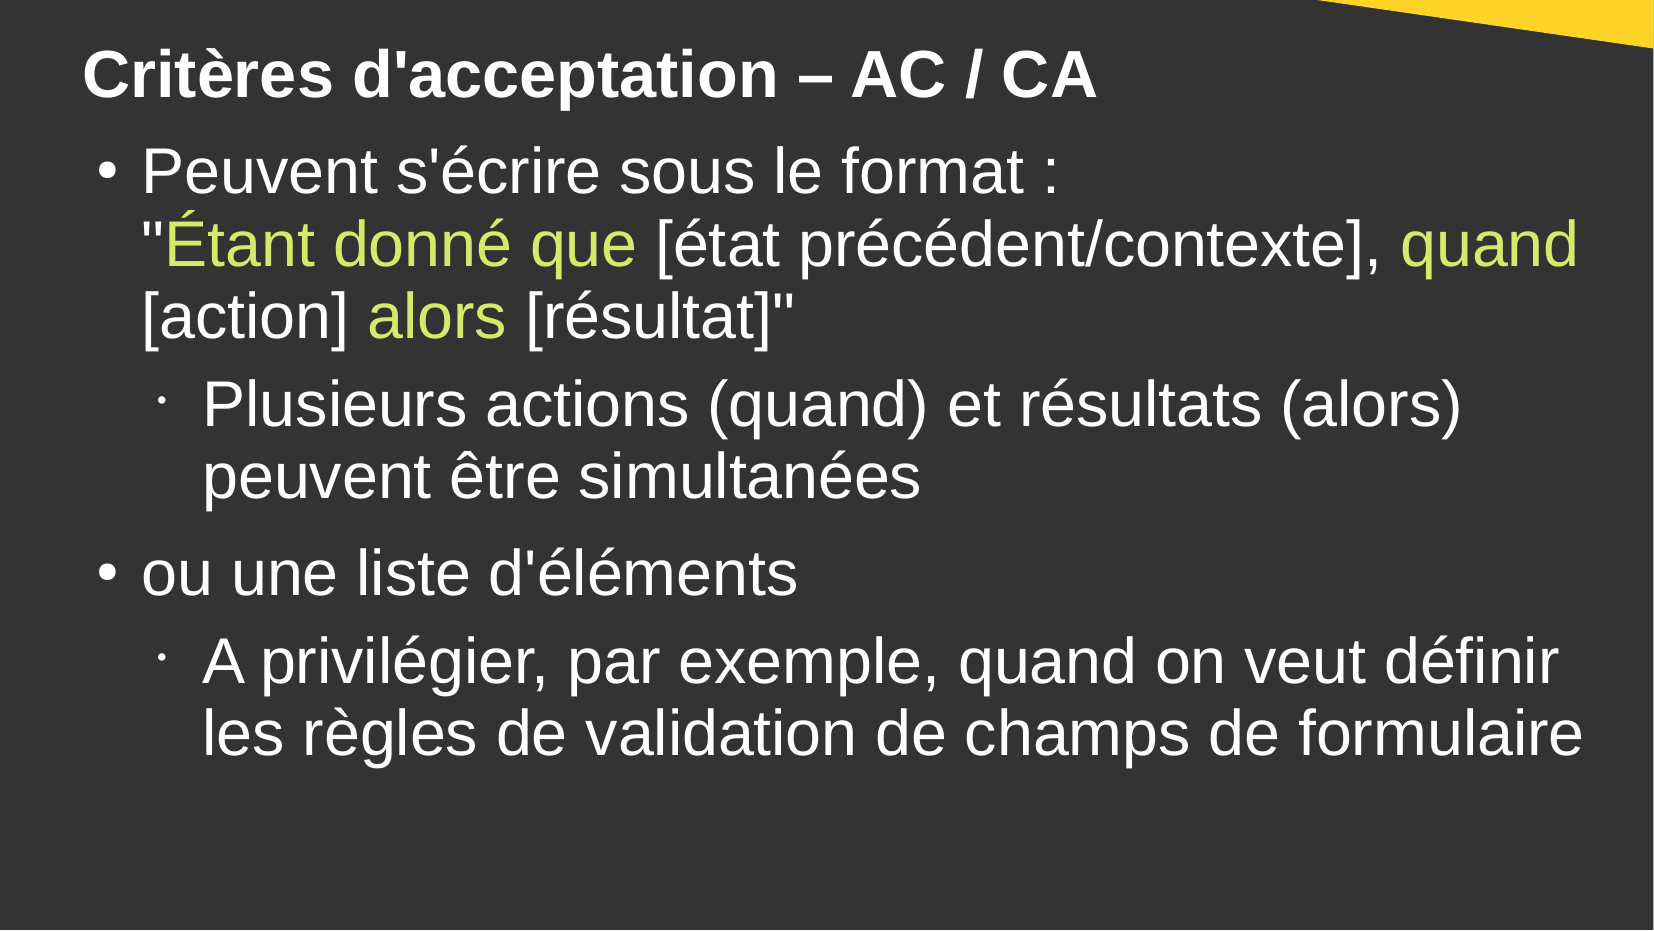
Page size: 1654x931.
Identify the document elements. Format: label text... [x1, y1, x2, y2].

list Peuvent s'écrire sous le format : "Étant donné que [état précédent/contexte], quand [action] alors [résultat]" Plusieurs actions (quand) et résultats (alors) peuvent être simultanées ou une liste d'éléments A privilégier, par exemple, quand on veut définir les règles de validation de champs de formulaire [80, 135, 1620, 839]
title Critères d'acceptation – AC / CA [82, 37, 1571, 122]
text_box [1317, 0, 1654, 49]
